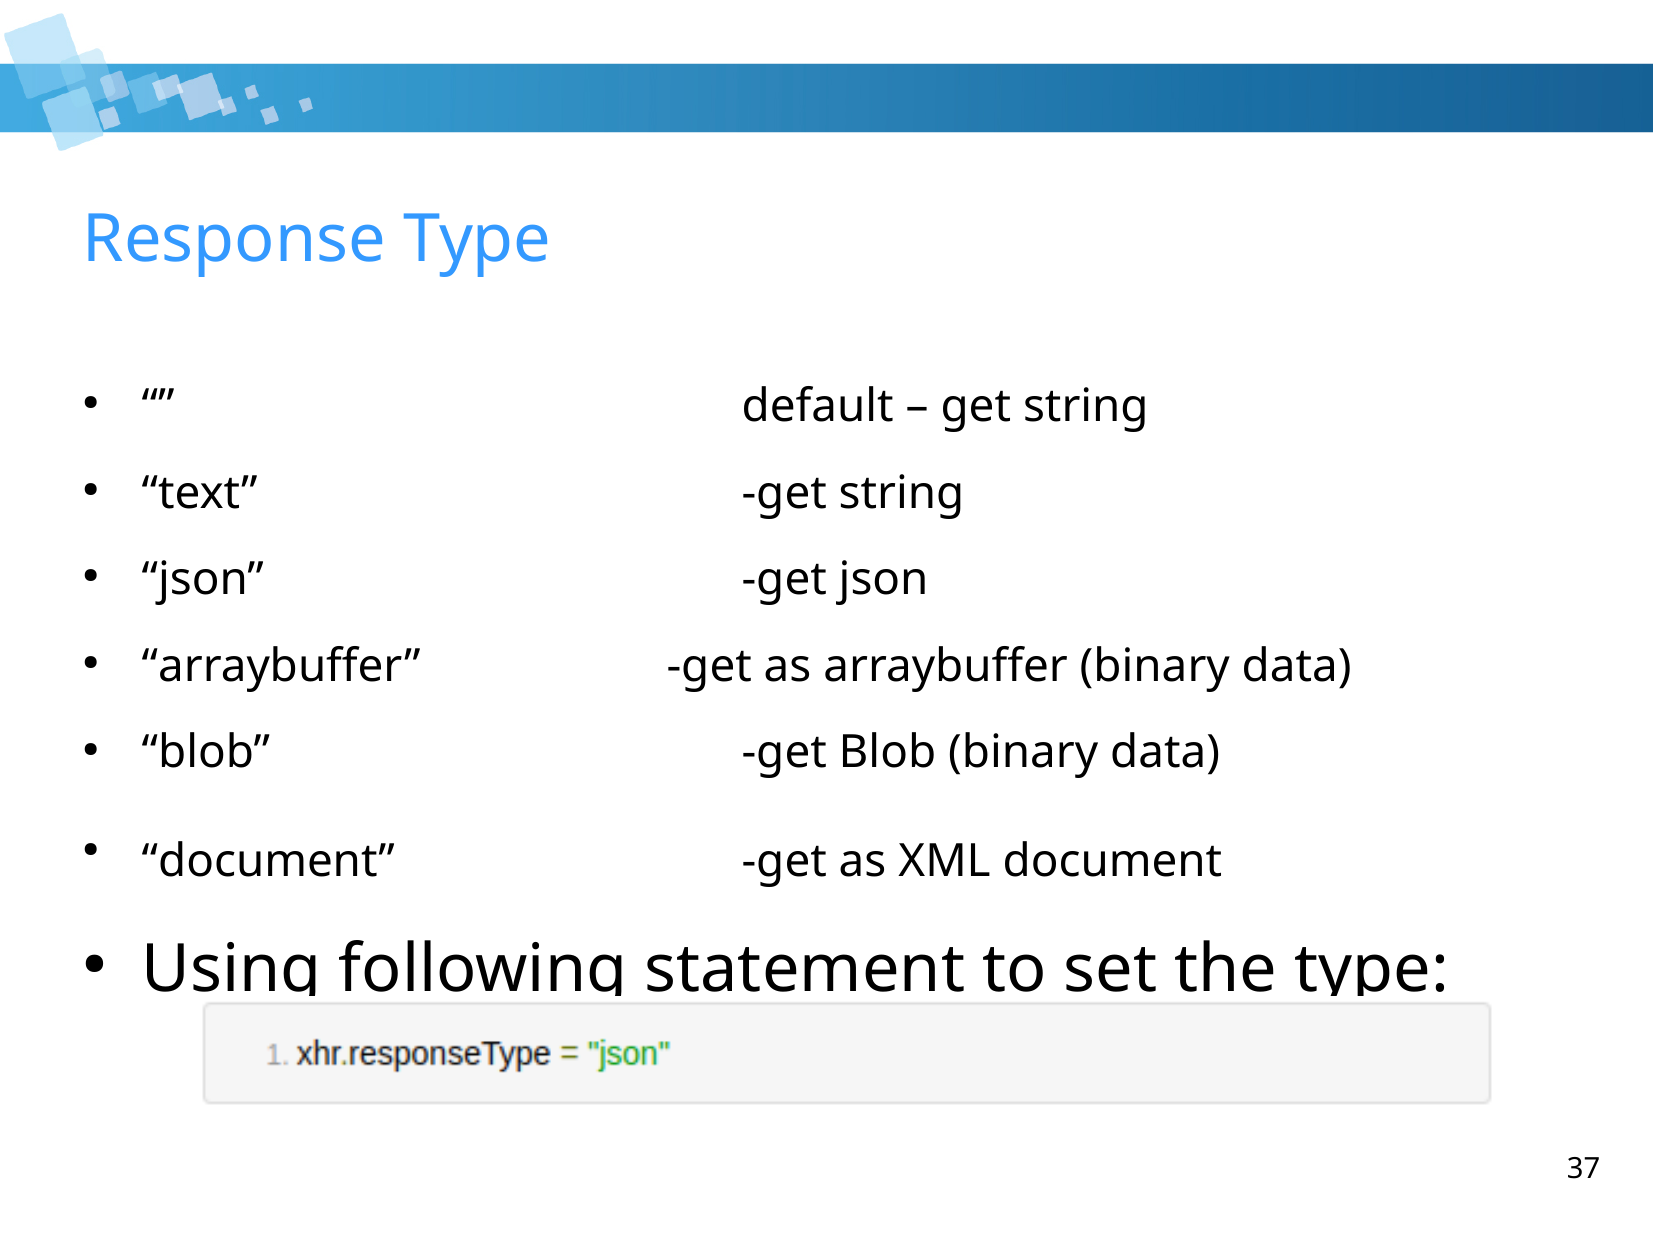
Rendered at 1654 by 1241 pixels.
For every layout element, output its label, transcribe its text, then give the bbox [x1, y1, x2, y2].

subtitle “” default – get string “text” -get string “json” -get json “arraybuffer” -get as arraybuffer (binary data) “blob” -get Blob (binary data) “document” -get as XML document Using following statement to set the type: [82, 372, 1571, 1093]
picture [0, 0, 1653, 1238]
title Response Type [82, 131, 1571, 340]
